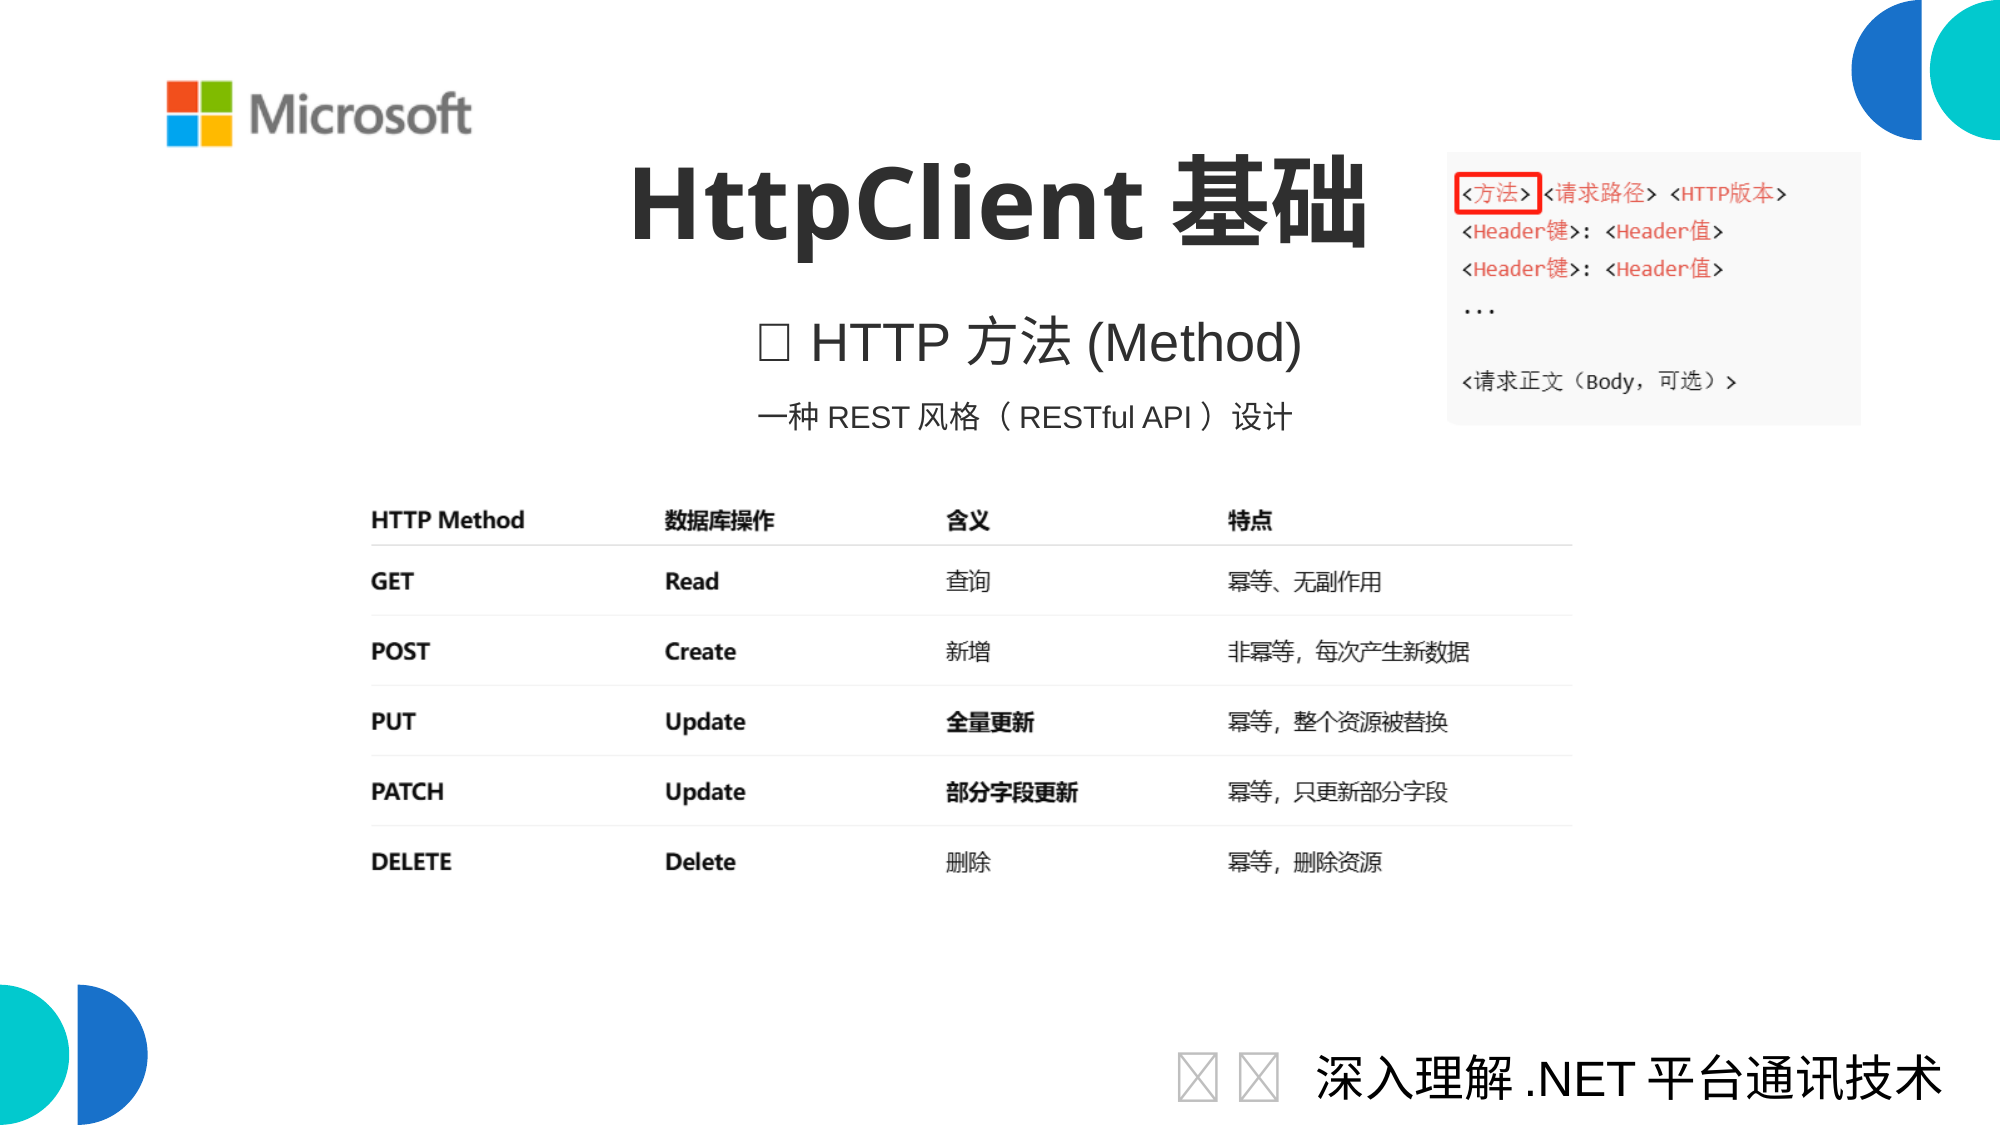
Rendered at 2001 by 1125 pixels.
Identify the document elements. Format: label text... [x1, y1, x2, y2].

subtitle 🚀 🚀 深入理解.NET平台通讯技术 [1173, 1046, 1952, 1107]
picture [1447, 152, 1861, 443]
title HttpClient基础 [137, 106, 1861, 292]
picture [324, 472, 1595, 934]
text_box 🚀 HTTP方法(Method) 一种REST风格（RESTful API）设计 [236, 295, 1447, 414]
picture [85, 41, 552, 189]
